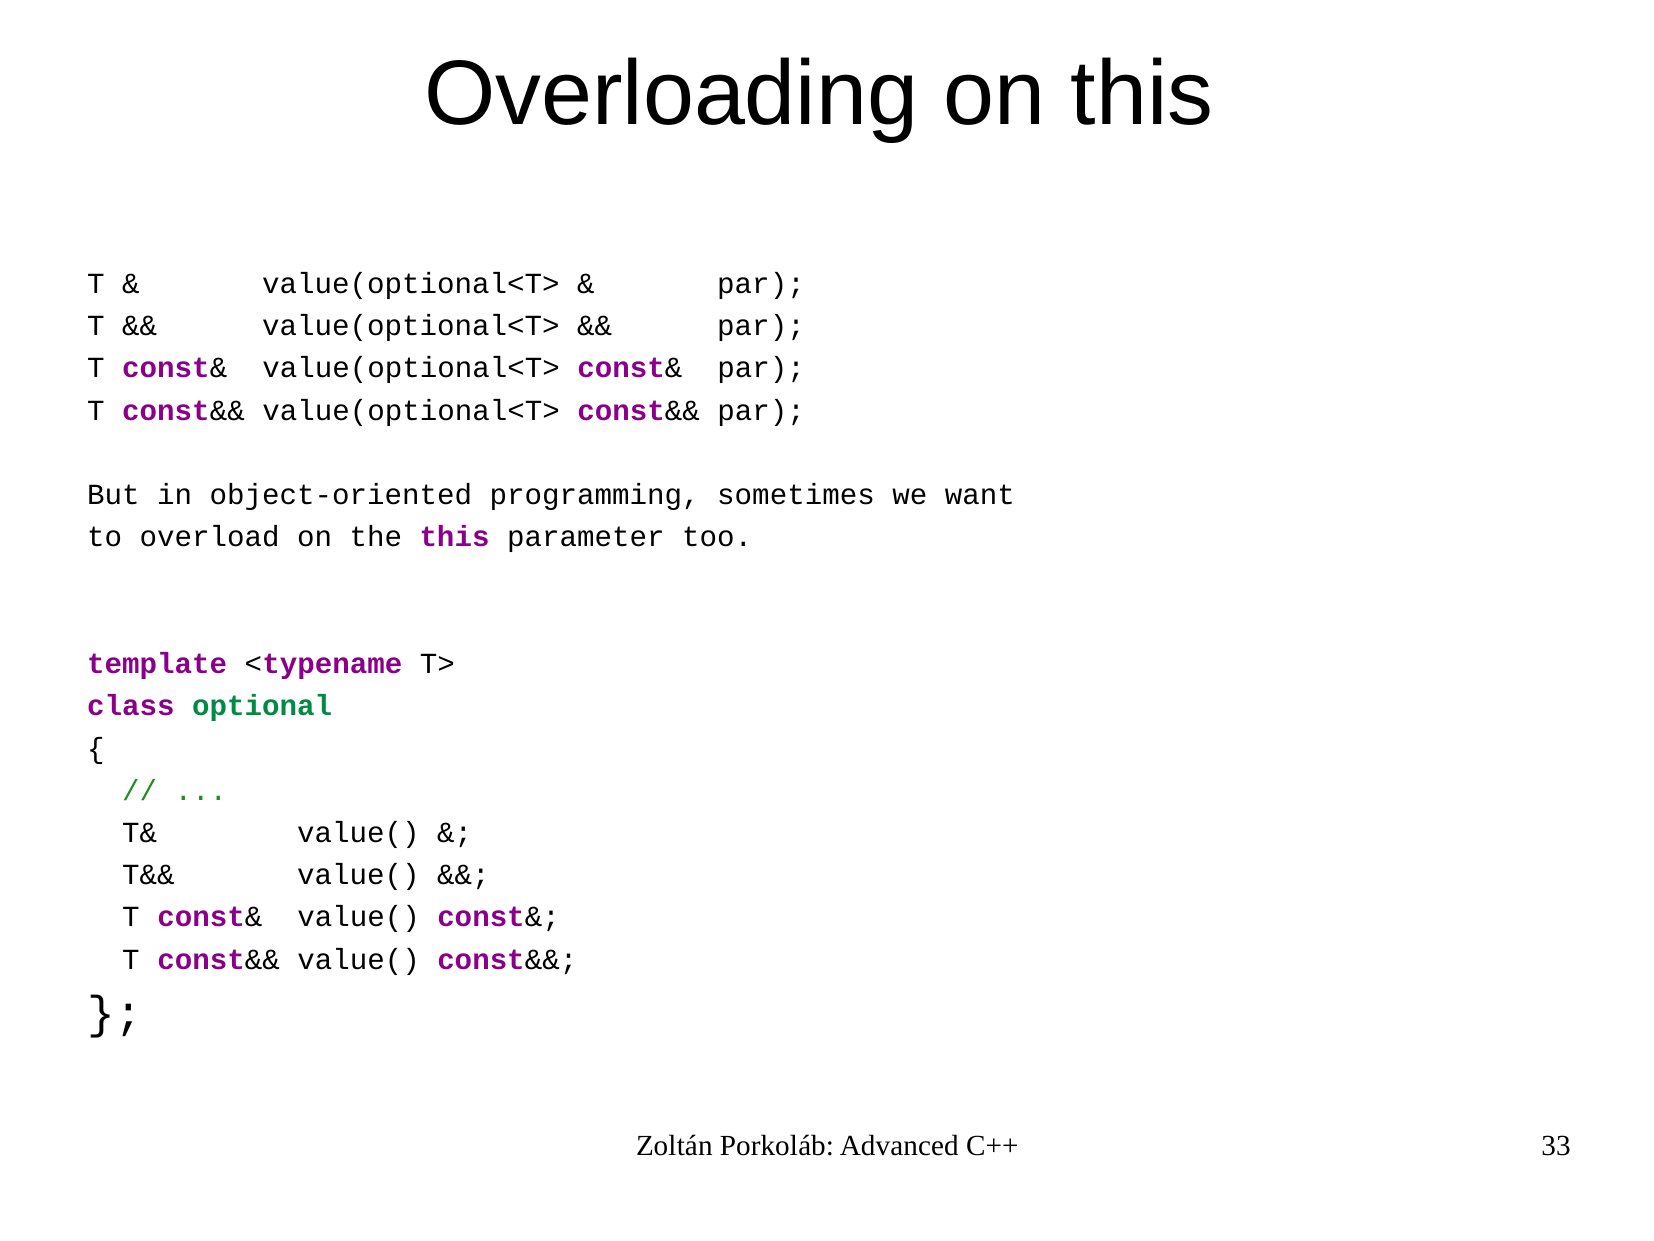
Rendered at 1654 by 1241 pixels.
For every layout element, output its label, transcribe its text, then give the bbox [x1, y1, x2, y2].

title Overloading on this [75, 5, 1564, 181]
text_box T & value(optional<T> & par); T && value(optional<T> && par); T const& value(optional<T> const& par); T const&& value(optional<T> const&& par); But in object-oriented programming, sometimes we want to overload on the this parameter too. template <typename T> class optional { // ... T& value() &; T&& value() &&; T const& value() const&; T const&& value() const&&; }; [75, 181, 1516, 1241]
